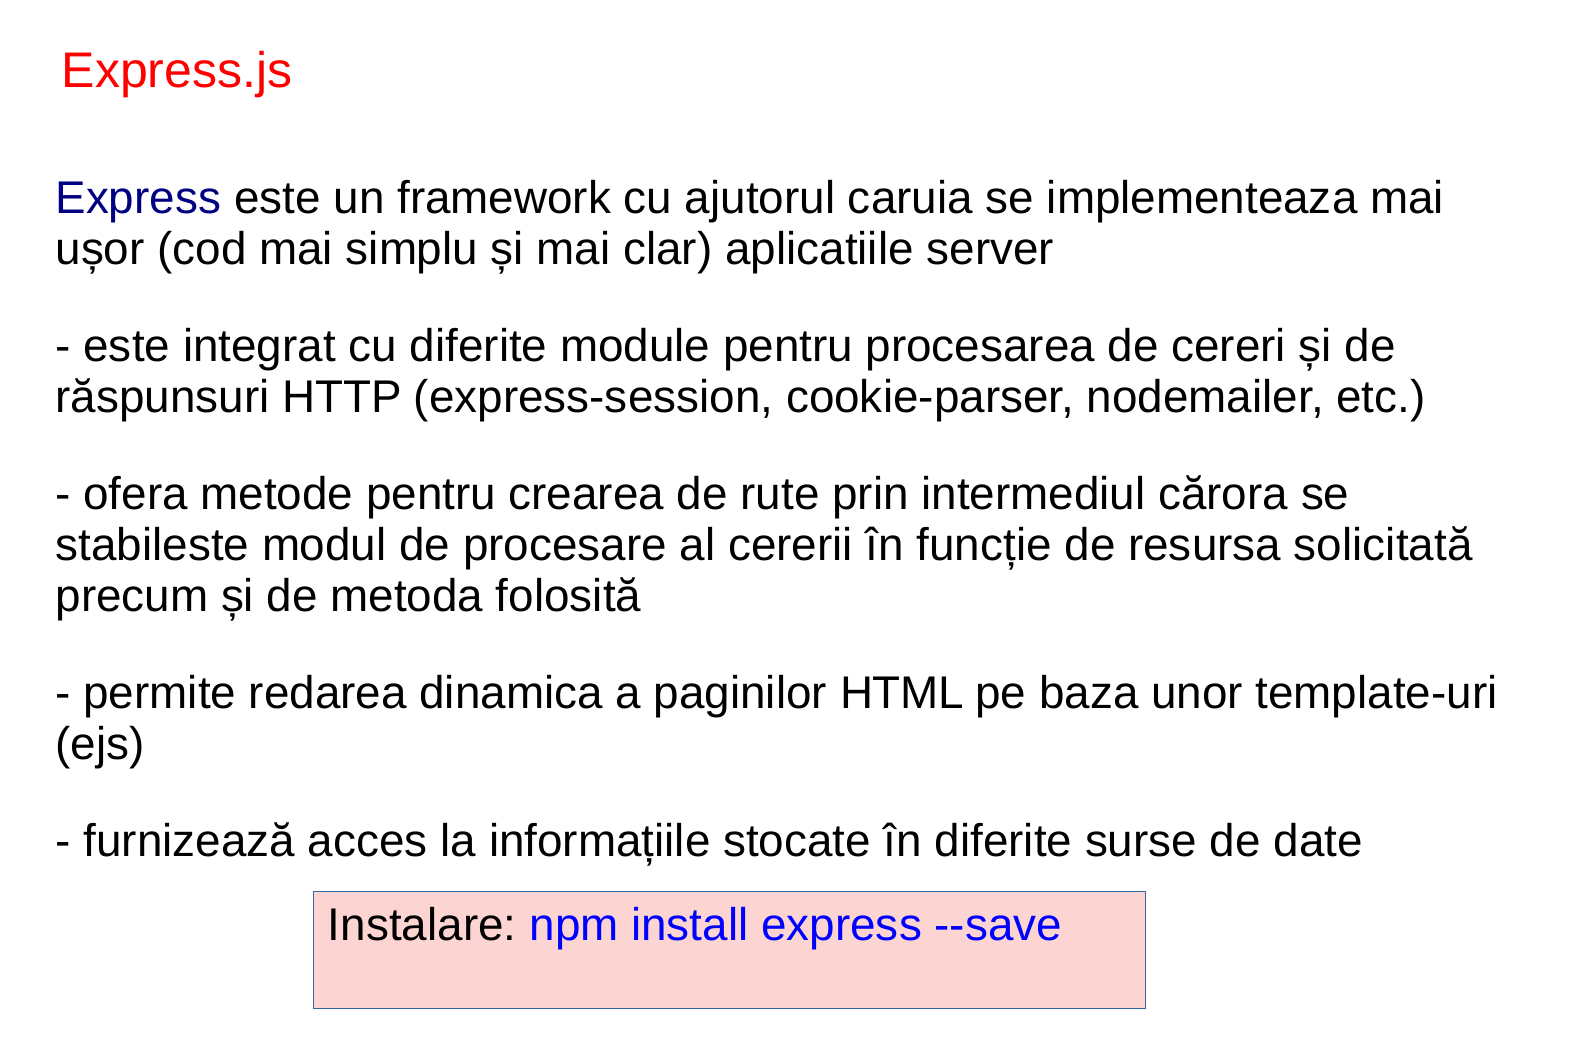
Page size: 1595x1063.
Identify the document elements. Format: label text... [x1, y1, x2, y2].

text_box Express.js [47, 35, 308, 106]
text_box Express este un framework cu ajutorul caruia se implementeaza mai ușor (cod mai simplu și mai clar) aplicatiile server - este integrat cu diferite module pentru procesarea de cereri și de răspunsuri HTTP (express-session, cookie-parser, nodemailer, etc.) - ofera metode pentru crearea de rute prin intermediul cărora se stabileste modul de procesare al cererii în funcție de resursa solicitată precum și de metoda folosită - permite redarea dinamica a paginilor HTML pe baza unor template-uri (ejs) - furnizează acces la informațiile stocate în diferite surse de date [40, 164, 1533, 971]
text_box Instalare: npm install express --save [313, 891, 1146, 1009]
